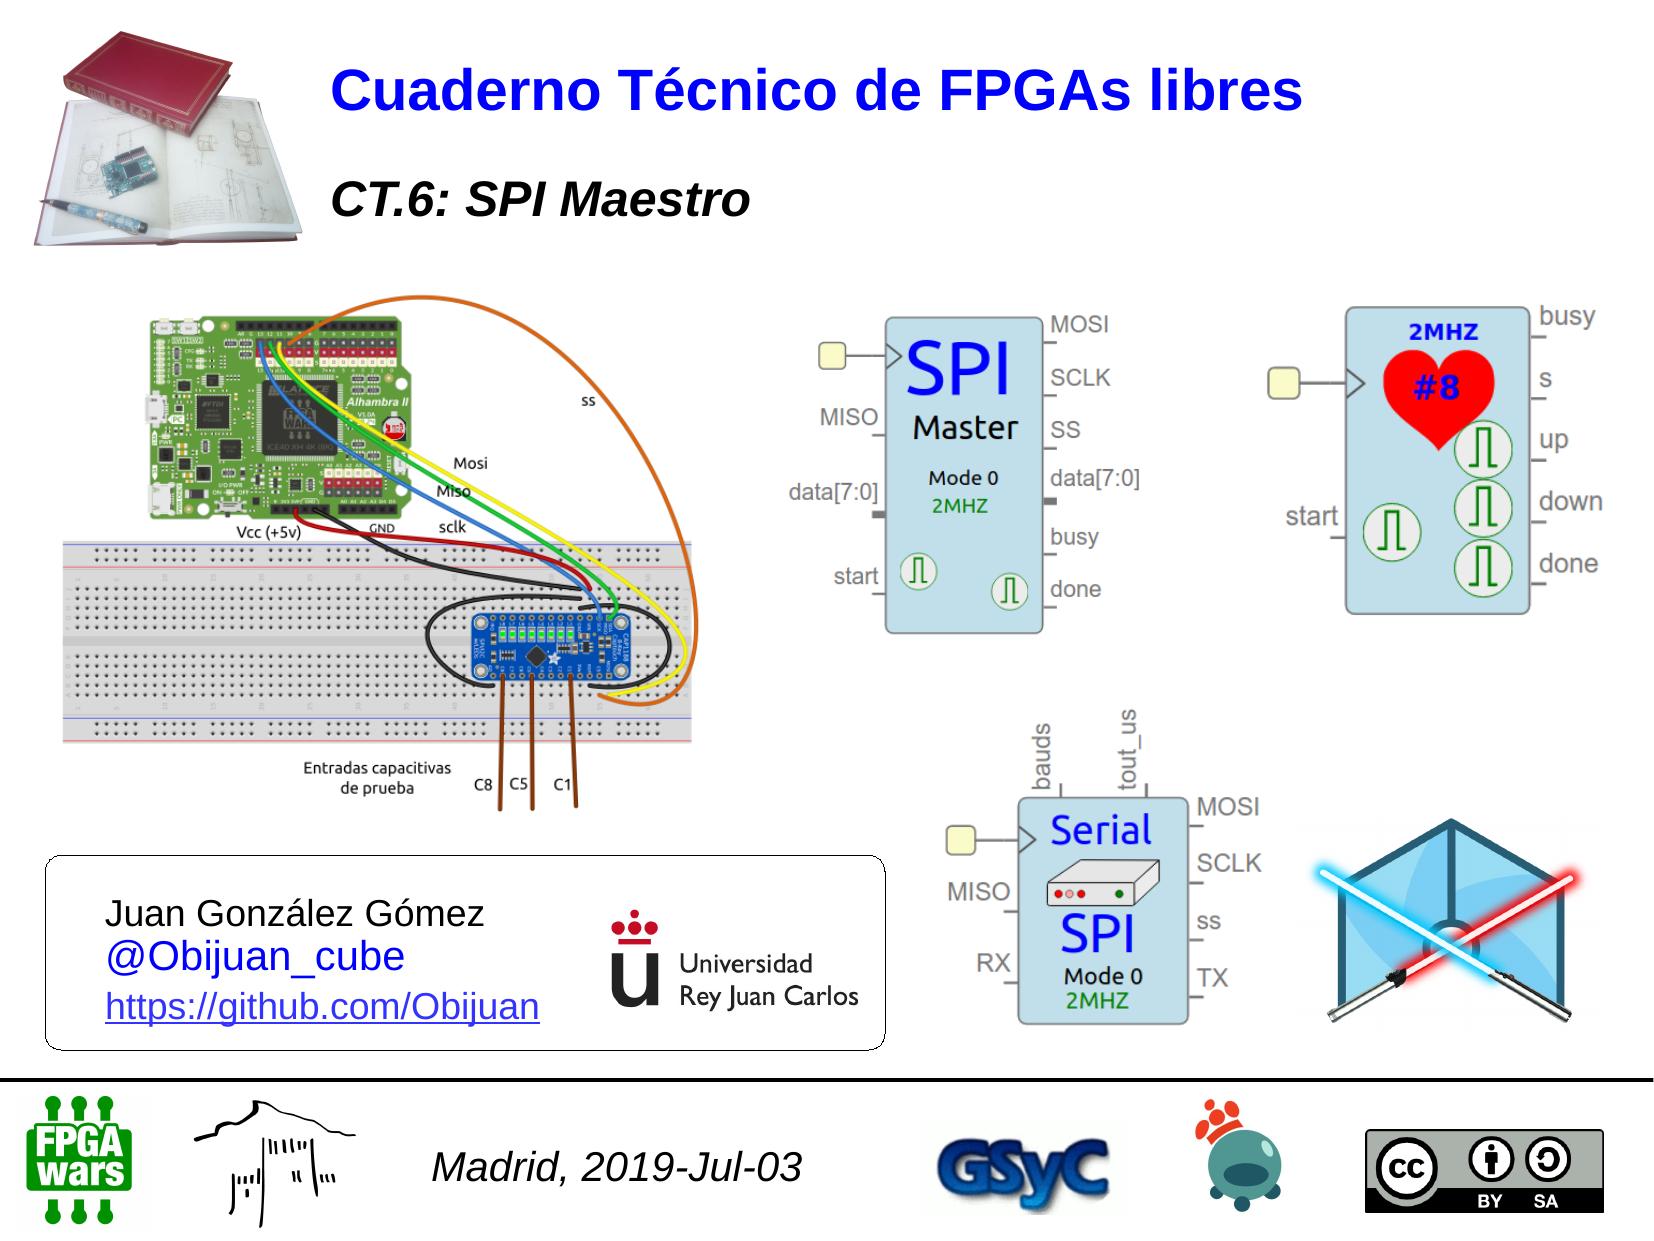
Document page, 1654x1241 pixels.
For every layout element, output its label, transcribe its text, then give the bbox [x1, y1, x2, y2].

text_box @Obijuan_cube [90, 925, 451, 1001]
picture [1365, 1120, 1604, 1221]
text_box [45, 855, 886, 1051]
picture [595, 899, 871, 1021]
text_box Madrid, 2019-Jul-03 [376, 1120, 857, 1214]
picture [919, 1120, 1126, 1216]
text_box CT.6: SPI Maestro [330, 143, 1561, 256]
picture [1251, 284, 1621, 630]
picture [180, 1089, 376, 1241]
picture [780, 277, 1157, 646]
text_box https://github.com/Obijuan [90, 978, 556, 1036]
text_box Juan González Gómez [90, 885, 601, 946]
title Cuaderno Técnico de FPGAs libres [330, 15, 1471, 143]
picture [918, 703, 1276, 1036]
picture [1292, 809, 1606, 1036]
picture [15, 1095, 150, 1231]
picture [10, 26, 316, 256]
picture [1180, 1099, 1306, 1216]
picture [37, 274, 724, 826]
